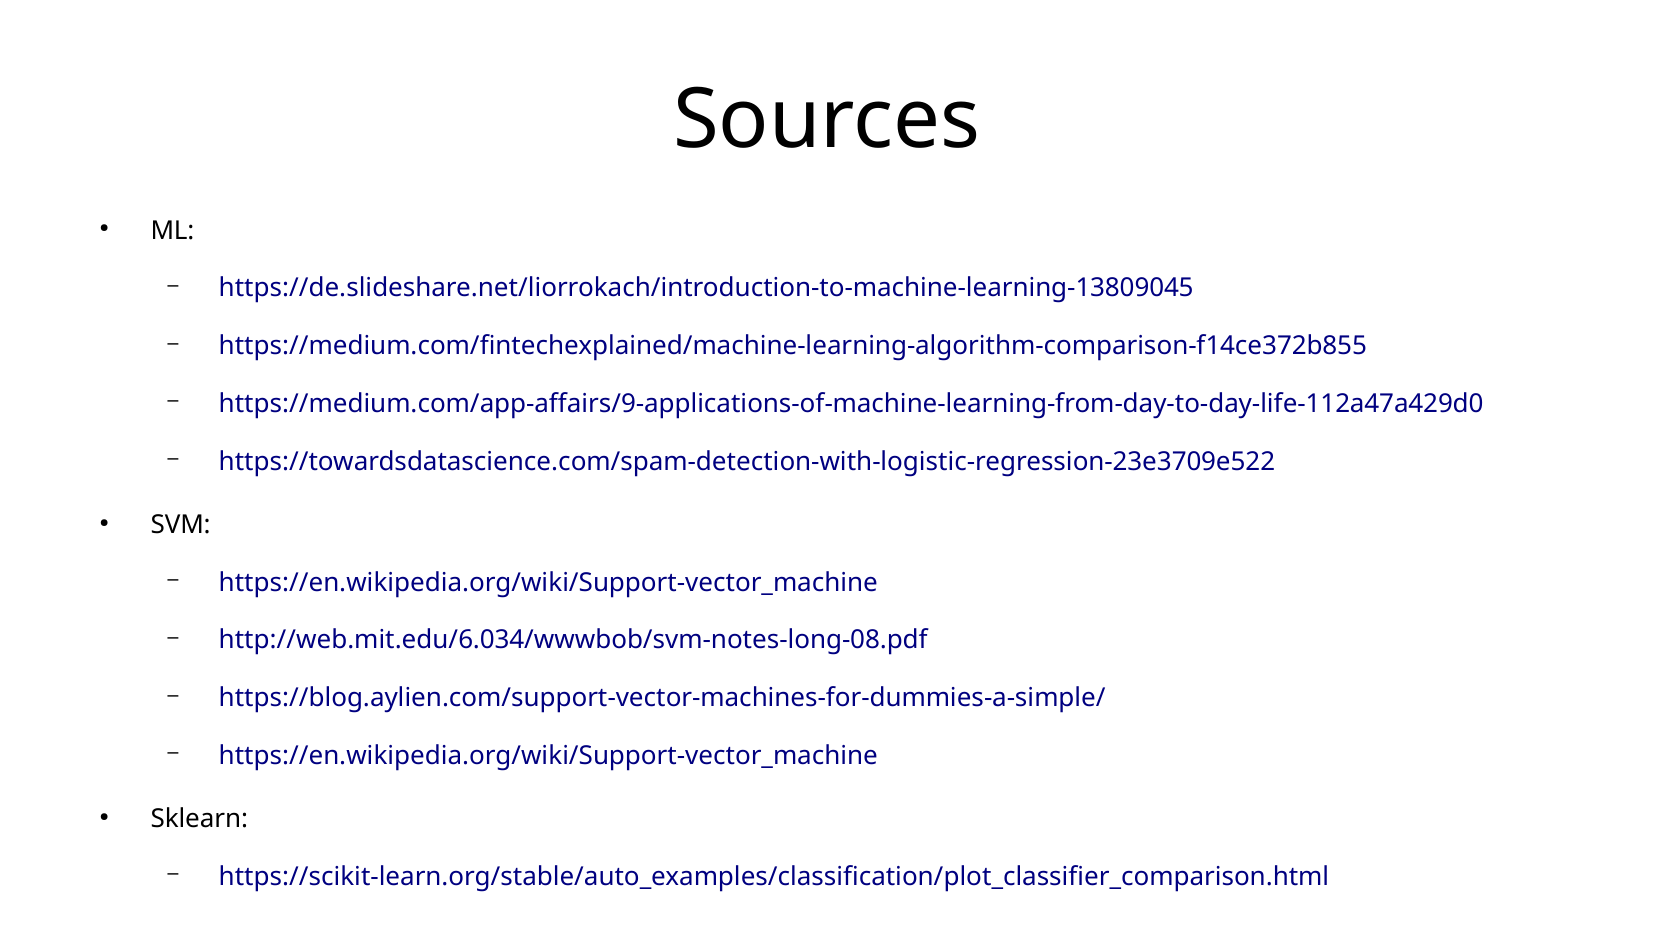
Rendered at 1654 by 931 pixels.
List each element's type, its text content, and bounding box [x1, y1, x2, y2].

title Sources [82, 37, 1571, 193]
list ML: https://de.slideshare.net/liorrokach/introduction-to-machine-learning-13809045 https://medium.com/fintechexplained/machine-learning-algorithm-comparison-f14ce372b855 https://medium.com/app-affairs/9-applications-of-machine-learning-from-day-to-day-life-112a47a429d0 https://towardsdatascience.com/spam-detection-with-logistic-regression-23e3709e522 SVM: https://en.wikipedia.org/wiki/Support-vector_machine http://web.mit.edu/6.034/wwwbob/svm-notes-long-08.pdf https://blog.aylien.com/support-vector-machines-for-dummies-a-simple/ https://en.wikipedia.org/wiki/Support-vector_machine Sklearn: https://scikit-learn.org/stable/auto_examples/classification/plot_classifier_comparison.html [82, 211, 1571, 895]
